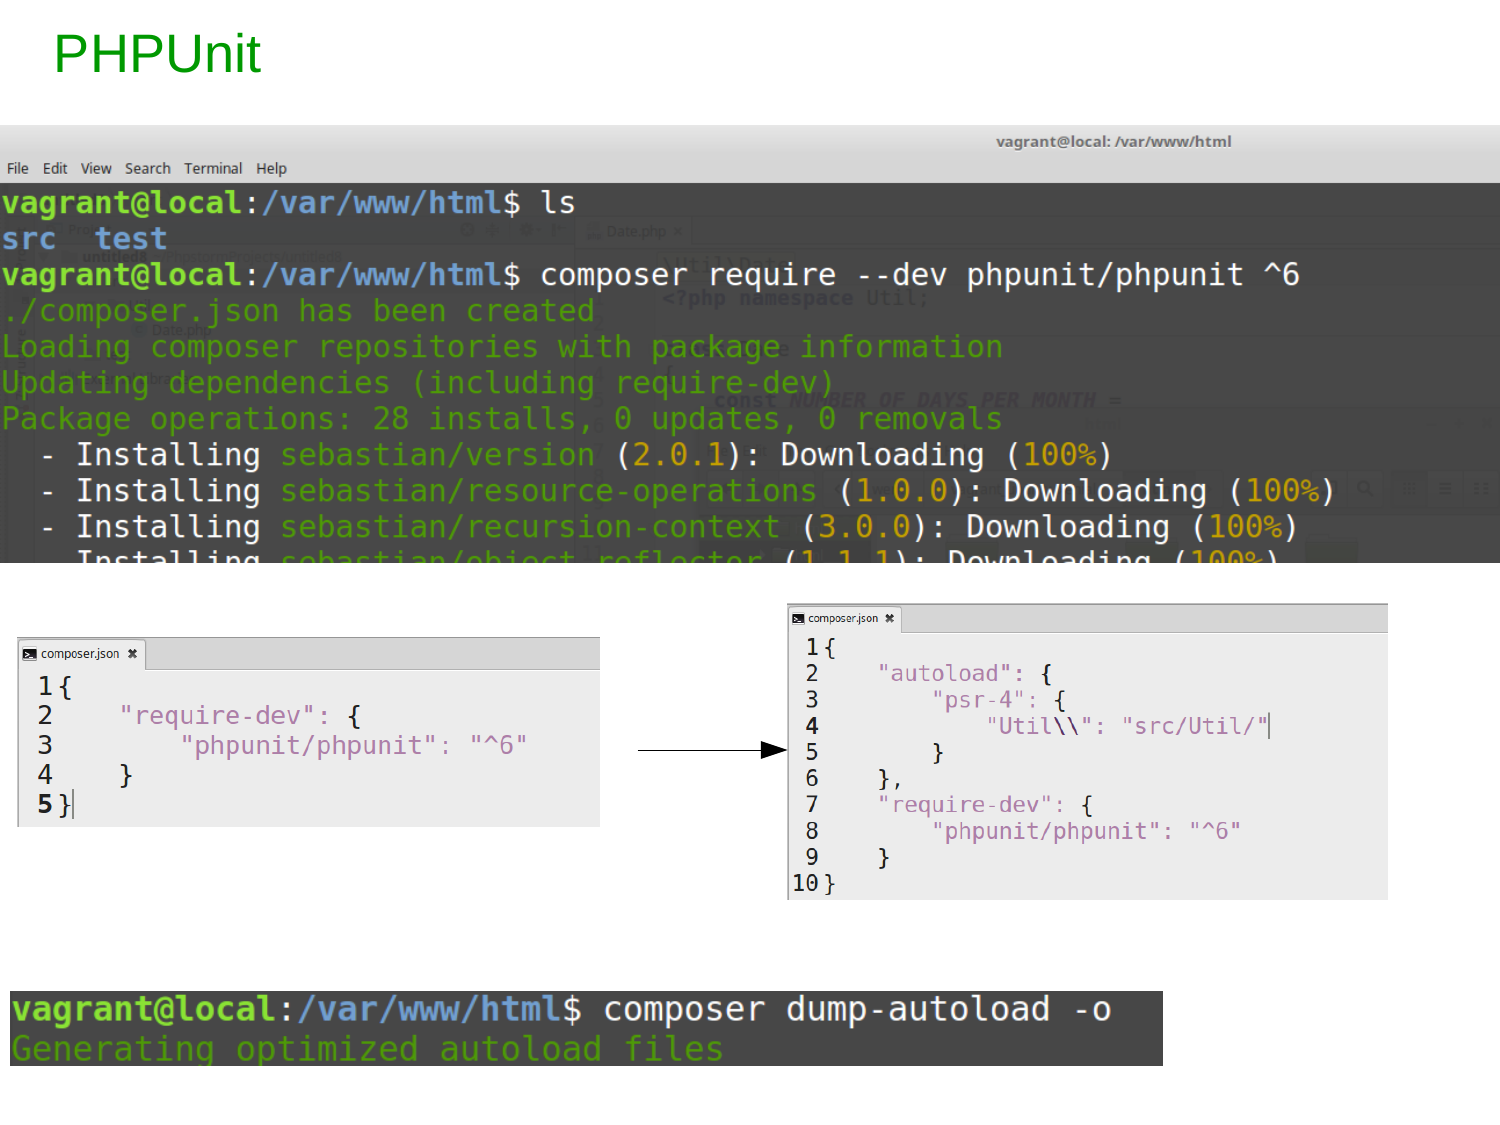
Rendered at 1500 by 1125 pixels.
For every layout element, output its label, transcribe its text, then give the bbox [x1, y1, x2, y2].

picture [10, 991, 1163, 1066]
text_box PHPUnit [39, 15, 1351, 92]
picture [17, 637, 601, 827]
picture [787, 603, 1388, 901]
picture [0, 125, 1500, 563]
